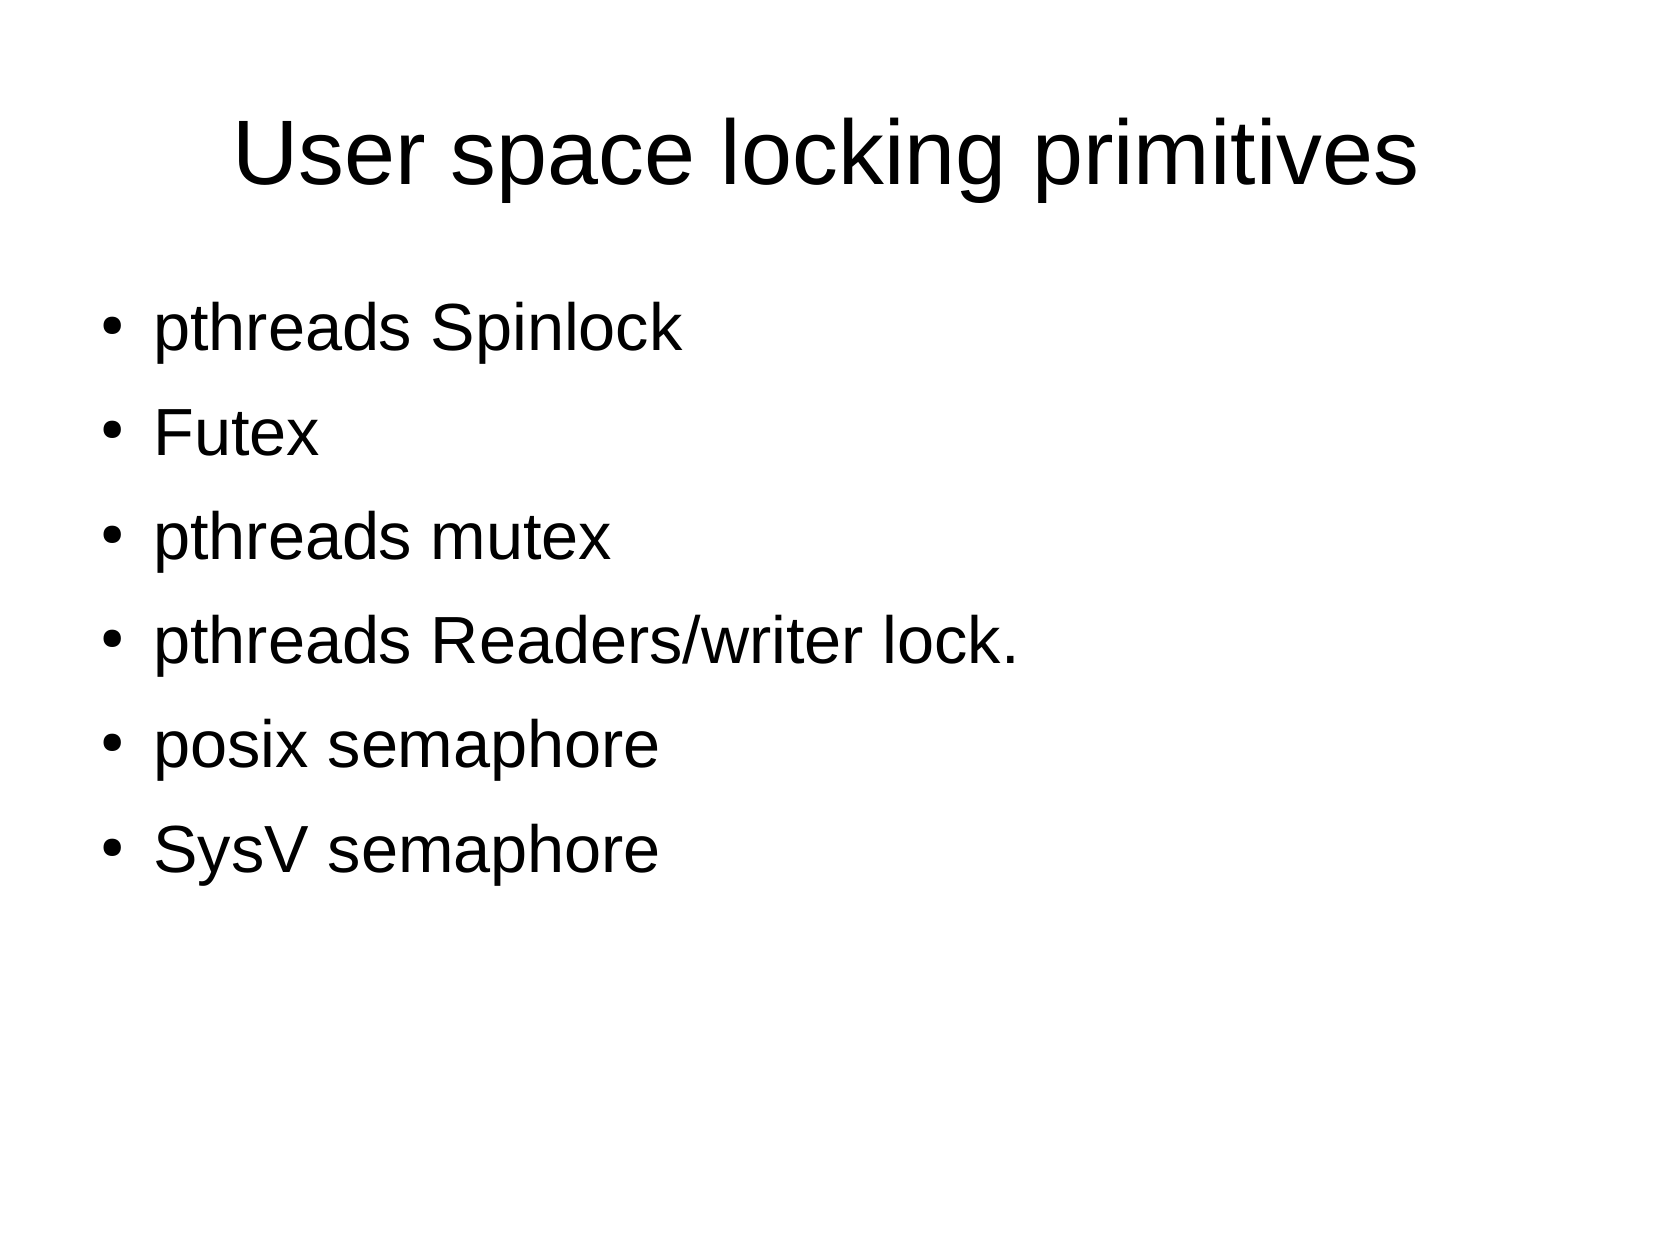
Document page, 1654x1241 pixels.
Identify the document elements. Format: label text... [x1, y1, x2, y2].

title User space locking primitives [82, 49, 1571, 257]
list pthreads Spinlock Futex pthreads mutex pthreads Readers/writer lock. posix semaphore SysV semaphore [82, 290, 1571, 1010]
